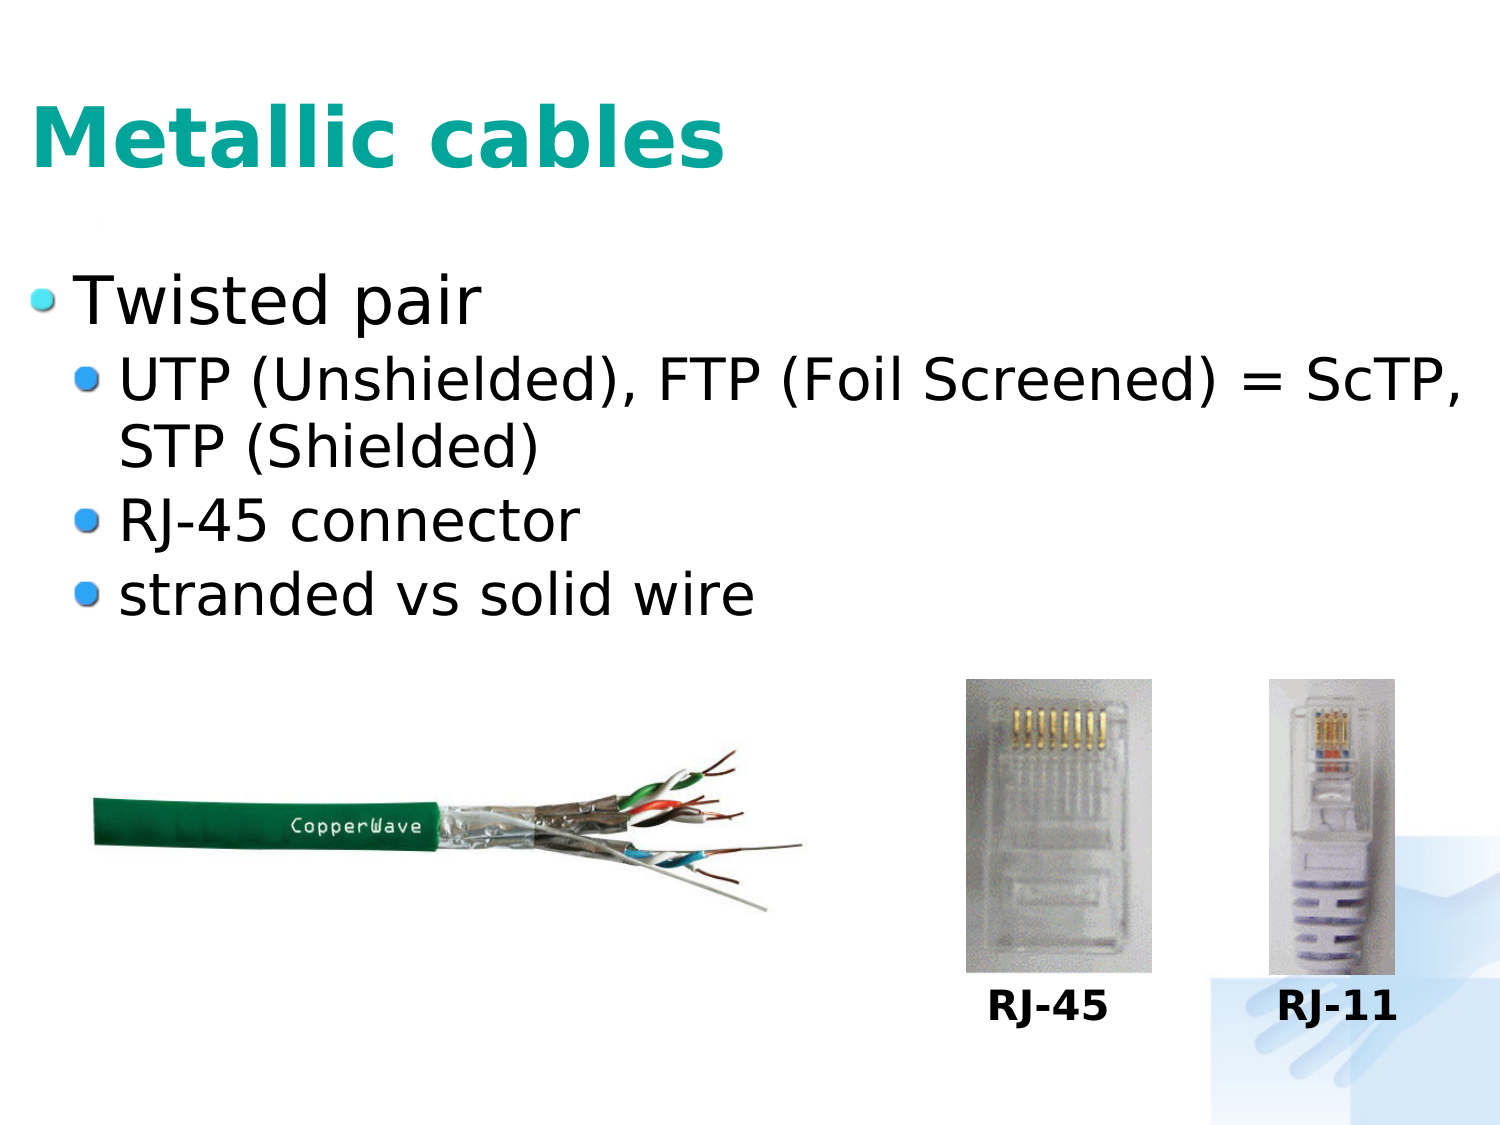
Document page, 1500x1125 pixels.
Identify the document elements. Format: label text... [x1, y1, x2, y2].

picture [0, 0, 1500, 1125]
picture [1269, 679, 1395, 974]
picture [966, 679, 1152, 974]
list Twisted pair UTP (Unshielded), FTP (Foil Screened) = ScTP, STP (Shielded) RJ-45 connector stranded vs solid wire [29, 262, 1477, 1093]
text_box RJ-45 [885, 974, 1175, 1038]
text_box RJ-11 [1175, 974, 1500, 1038]
title Metallic cables [29, 21, 1477, 257]
